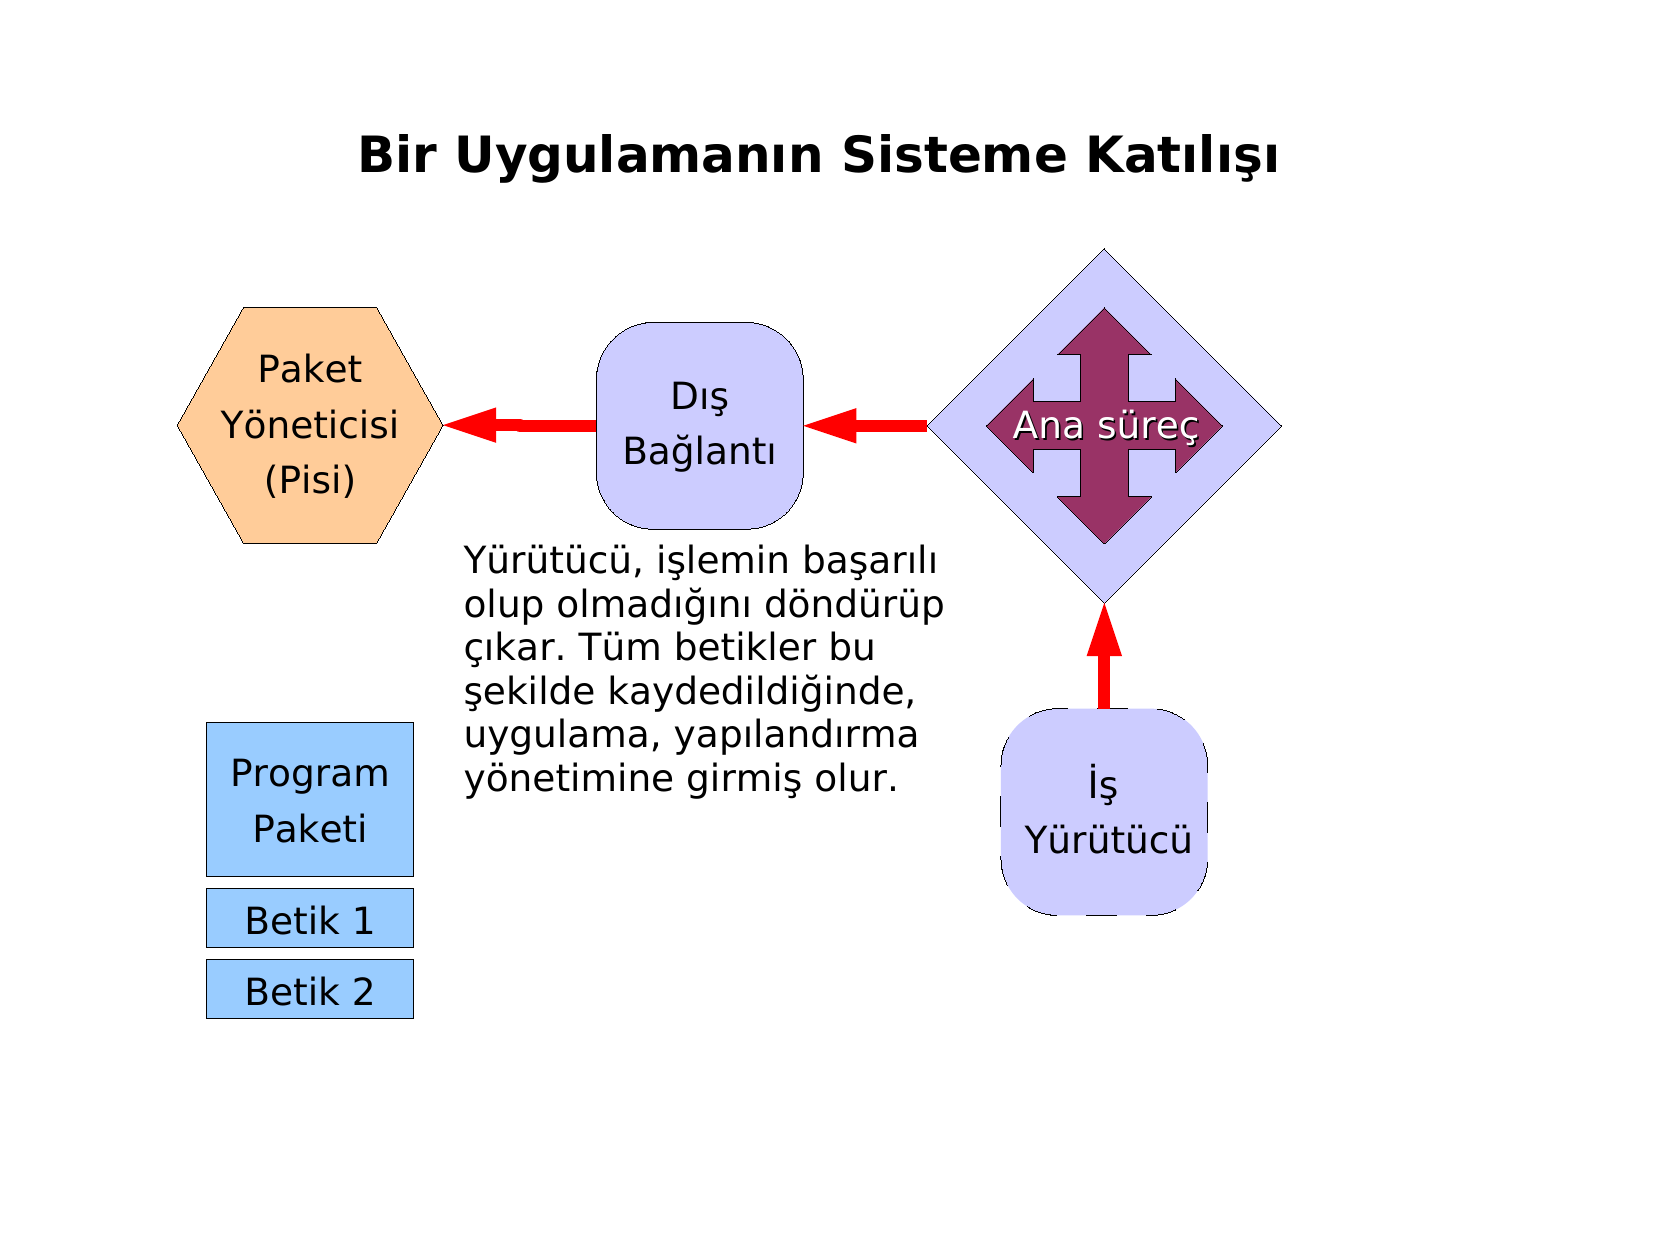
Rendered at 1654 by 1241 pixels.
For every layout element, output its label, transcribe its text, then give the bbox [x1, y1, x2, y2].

text_box İş Yürütücü [1009, 755, 1209, 870]
text_box Ana süreç [997, 396, 1270, 504]
text_box [206, 888, 414, 948]
text_box Betik 2 [229, 963, 391, 1022]
text_box Paket Yöneticisi (Pisi) [205, 340, 415, 510]
text_box Yürütücü, işlemin başarılı olup olmadığını döndürüp çıkar. Tüm betikler bu şekilde kaydedildiğinde, uygulama, yapılandırma yönetimine girmiş olur. [448, 531, 961, 808]
text_box Bir Uygulamanın Sisteme Katılışı [342, 118, 1297, 192]
text_box [225, 307, 396, 340]
text_box [1270, 414, 1282, 438]
text_box [596, 322, 804, 530]
text_box Dış Bağlantı [607, 367, 793, 481]
text_box [206, 722, 414, 877]
text_box [415, 375, 443, 475]
text_box Program Paketi [215, 744, 405, 859]
text_box [177, 375, 205, 475]
text_box Betik 1 [229, 892, 391, 951]
text_box [224, 510, 396, 544]
text_box [927, 248, 1252, 496]
text_box [1000, 708, 1207, 916]
text_box [1005, 504, 1204, 603]
text_box [206, 959, 414, 1019]
